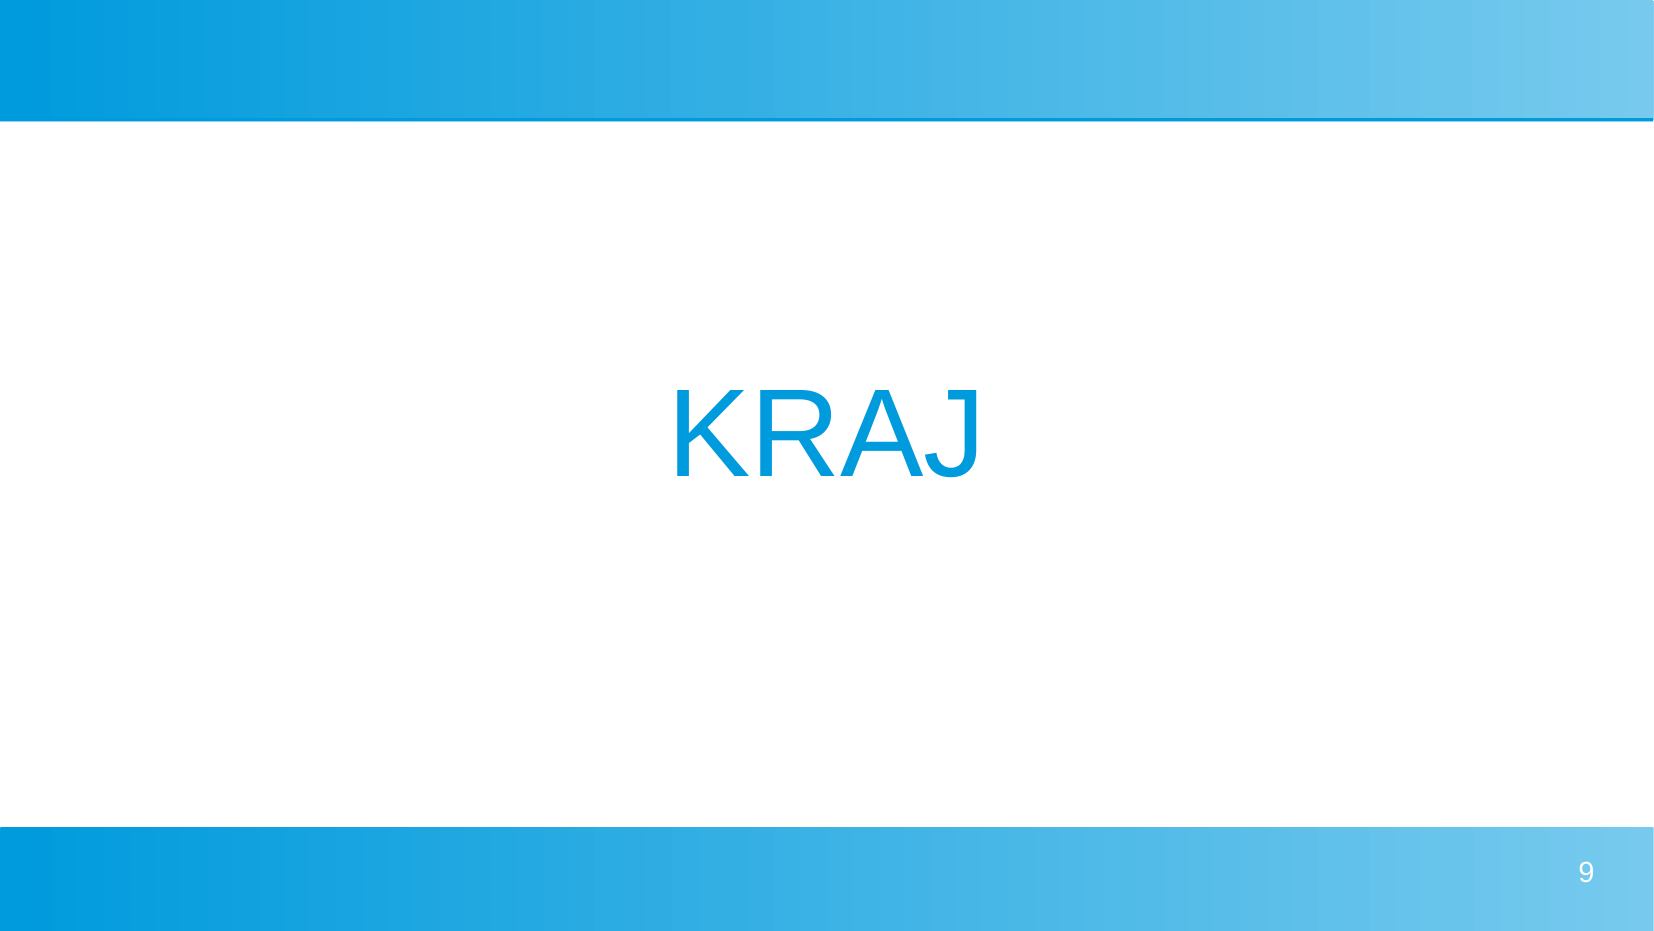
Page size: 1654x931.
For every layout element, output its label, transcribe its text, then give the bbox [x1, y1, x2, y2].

title KRAJ [59, 363, 1595, 504]
